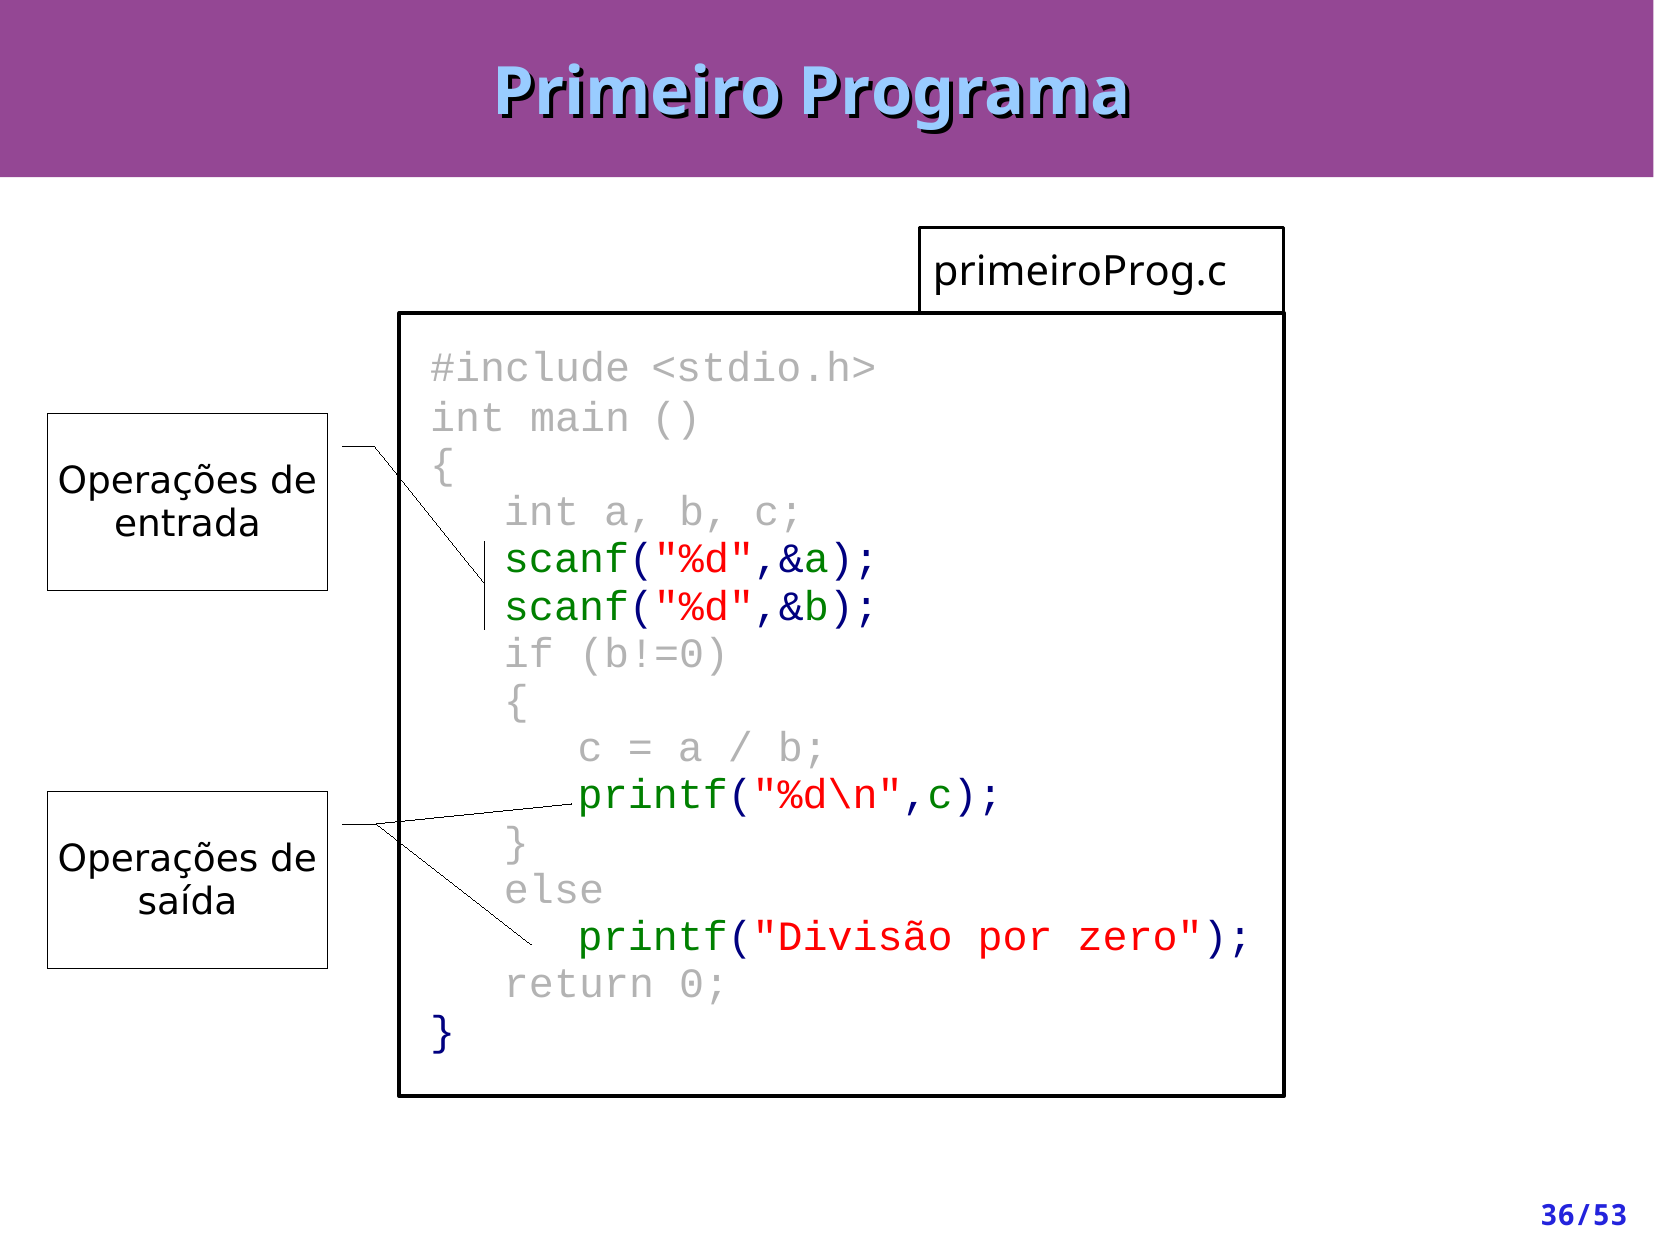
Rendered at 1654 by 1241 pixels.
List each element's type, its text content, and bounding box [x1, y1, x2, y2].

title Primeiro Programa [0, 0, 1654, 178]
text_box primeiroProg.c [919, 227, 1284, 314]
text_box Operações de entrada [47, 413, 328, 590]
text_box #include <stdio.h> int main () { int a, b, c; scanf("%d",&a); scanf("%d",&b); if (b!=0) { c = a / b; printf("%d\n",c); } else printf("Divisão por zero"); return 0; } [399, 312, 1284, 1097]
text_box Operações de saída [47, 791, 328, 968]
